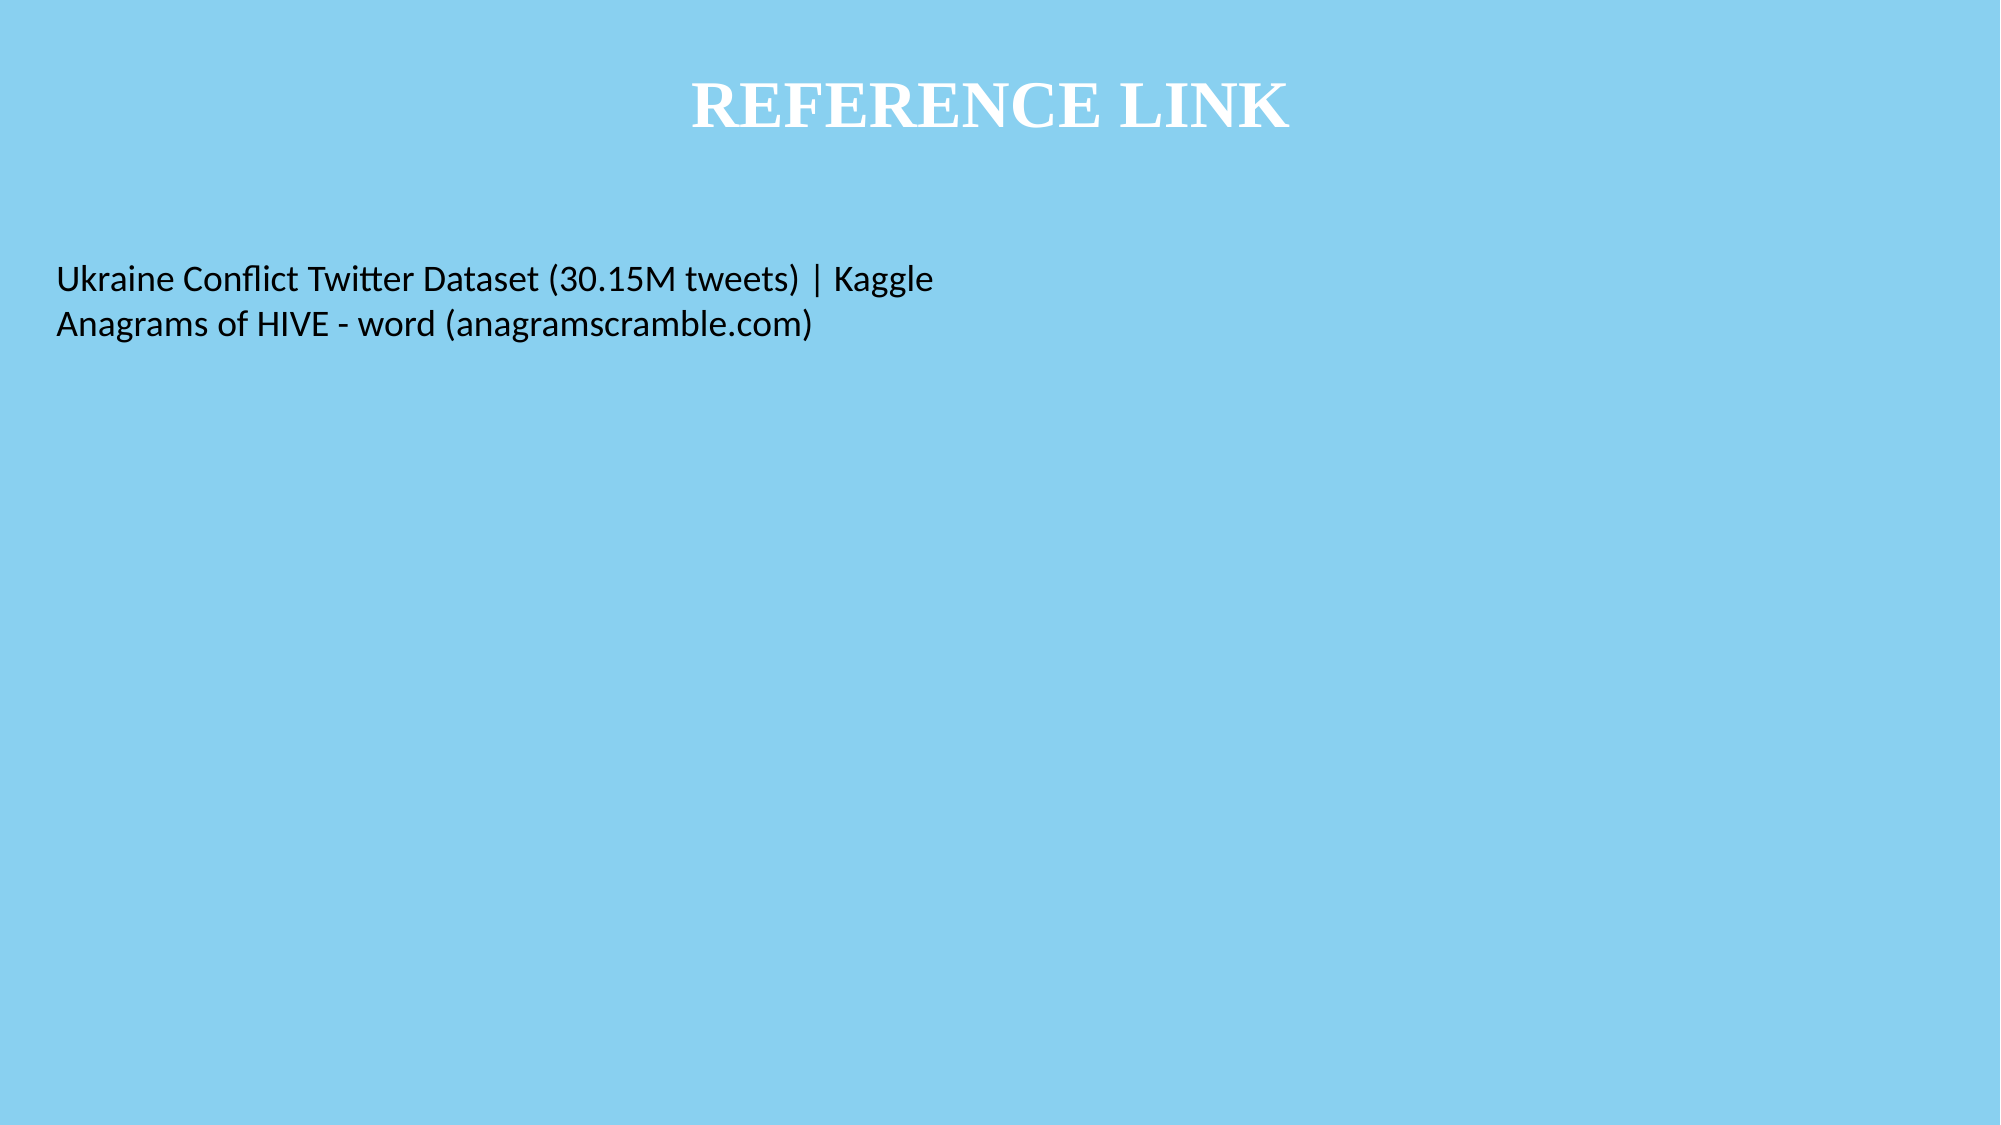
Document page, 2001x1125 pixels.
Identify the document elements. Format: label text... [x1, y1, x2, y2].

text_box REFERENCE LINK [675, 53, 1325, 150]
picture [0, 0, 2000, 1125]
text_box Ukraine Conflict Twitter Dataset (30.15M tweets) | Kaggle Anagrams of HIVE - word (anagramscramble.com) [41, 246, 1226, 353]
